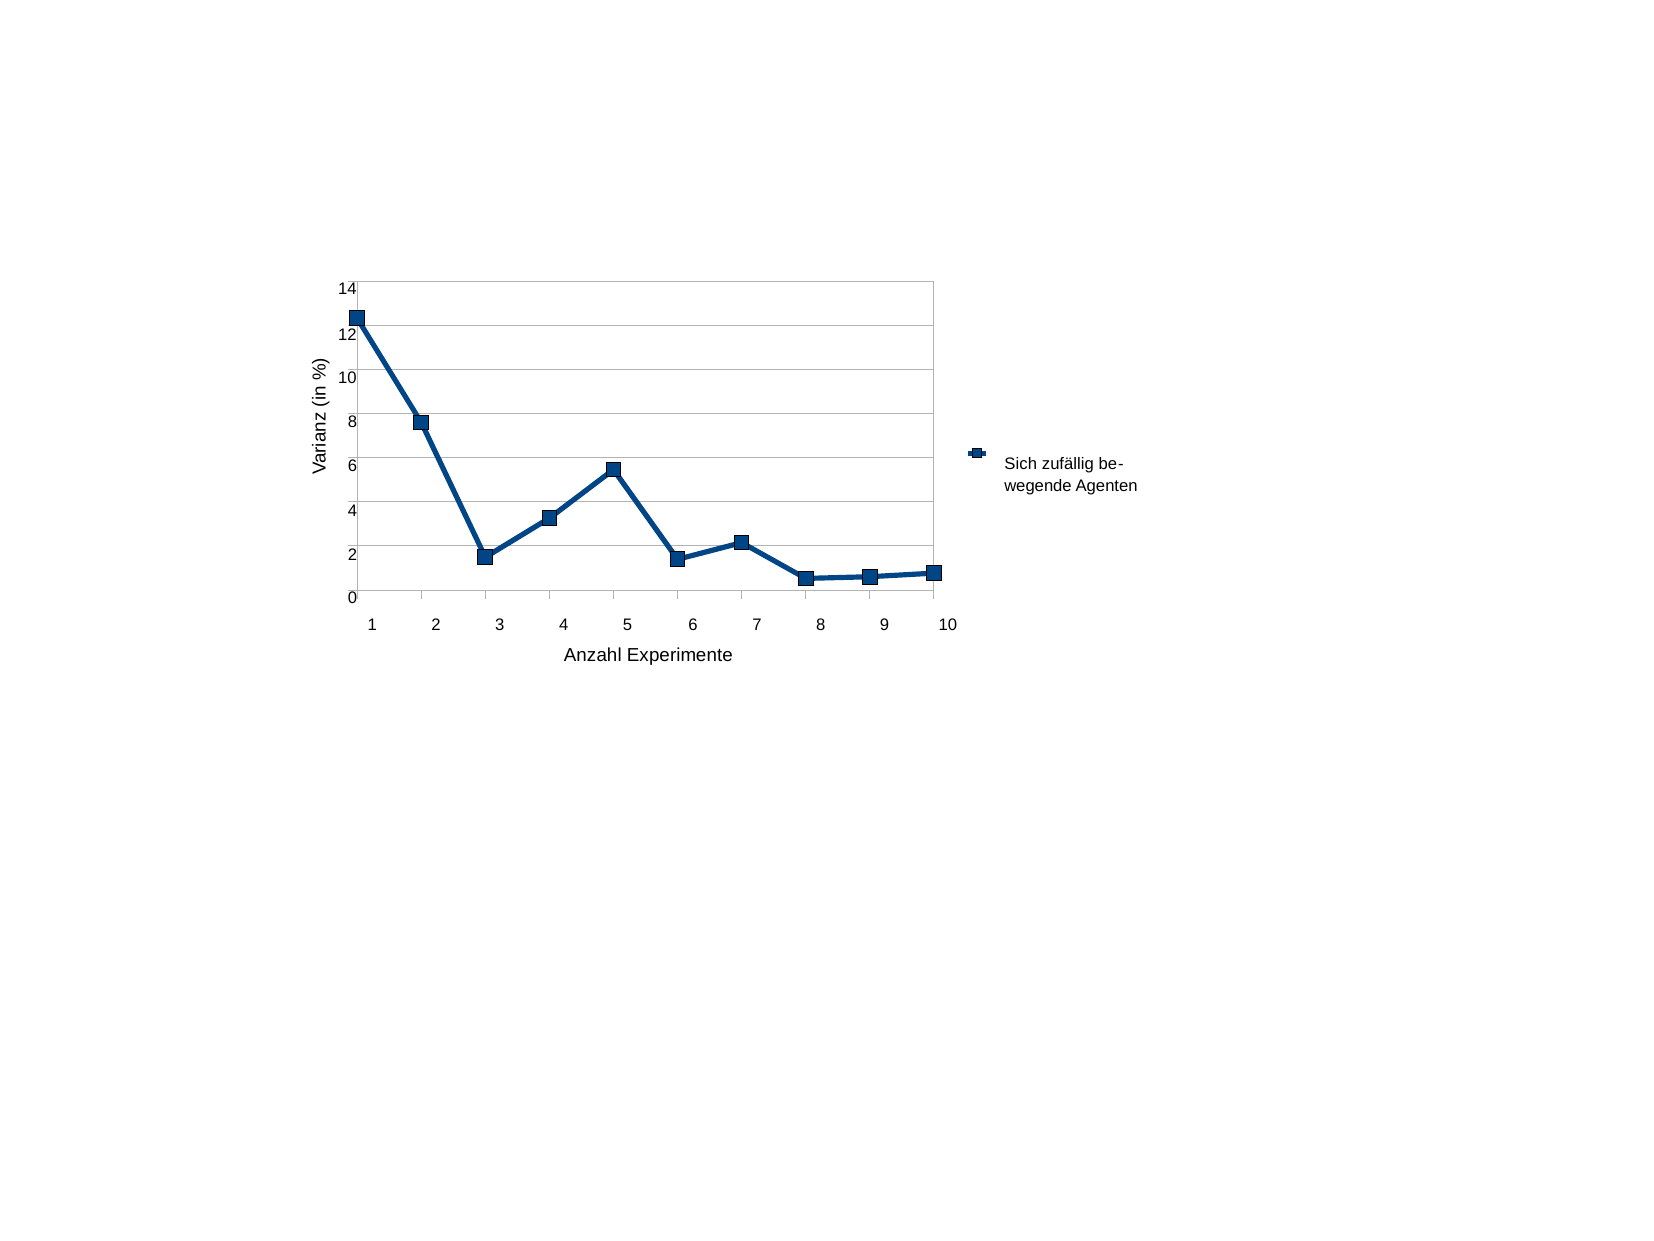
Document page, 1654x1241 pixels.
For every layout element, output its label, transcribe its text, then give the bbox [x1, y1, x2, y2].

text_box 3 [480, 607, 520, 642]
text_box 12 [365, 317, 372, 335]
text_box 4 [544, 607, 584, 642]
text_box Anzahl Experimente [549, 636, 748, 673]
text_box - [1103, 446, 1139, 468]
text_box 0 [333, 580, 373, 615]
text_box 1 [352, 607, 392, 642]
text_box 2 [333, 537, 373, 571]
text_box 10 [924, 607, 973, 642]
text_box 8 [337, 404, 373, 439]
text_box 4 [333, 493, 373, 528]
text_box 14 [323, 272, 372, 307]
text_box Sich zufällig be [989, 446, 1103, 468]
text_box wegende Agenten [989, 468, 1153, 503]
text_box 6 [673, 607, 713, 636]
text_box 10 [337, 361, 372, 395]
text_box [264, 263, 1163, 675]
text_box 2 [416, 607, 456, 642]
text_box 8 [801, 607, 841, 642]
text_box 7 [737, 607, 777, 642]
text_box 6 [337, 448, 373, 483]
text_box 12 [323, 317, 372, 352]
text_box 9 [865, 607, 905, 642]
text_box 5 [608, 607, 648, 636]
text_box Varianz (in %) [301, 343, 337, 490]
